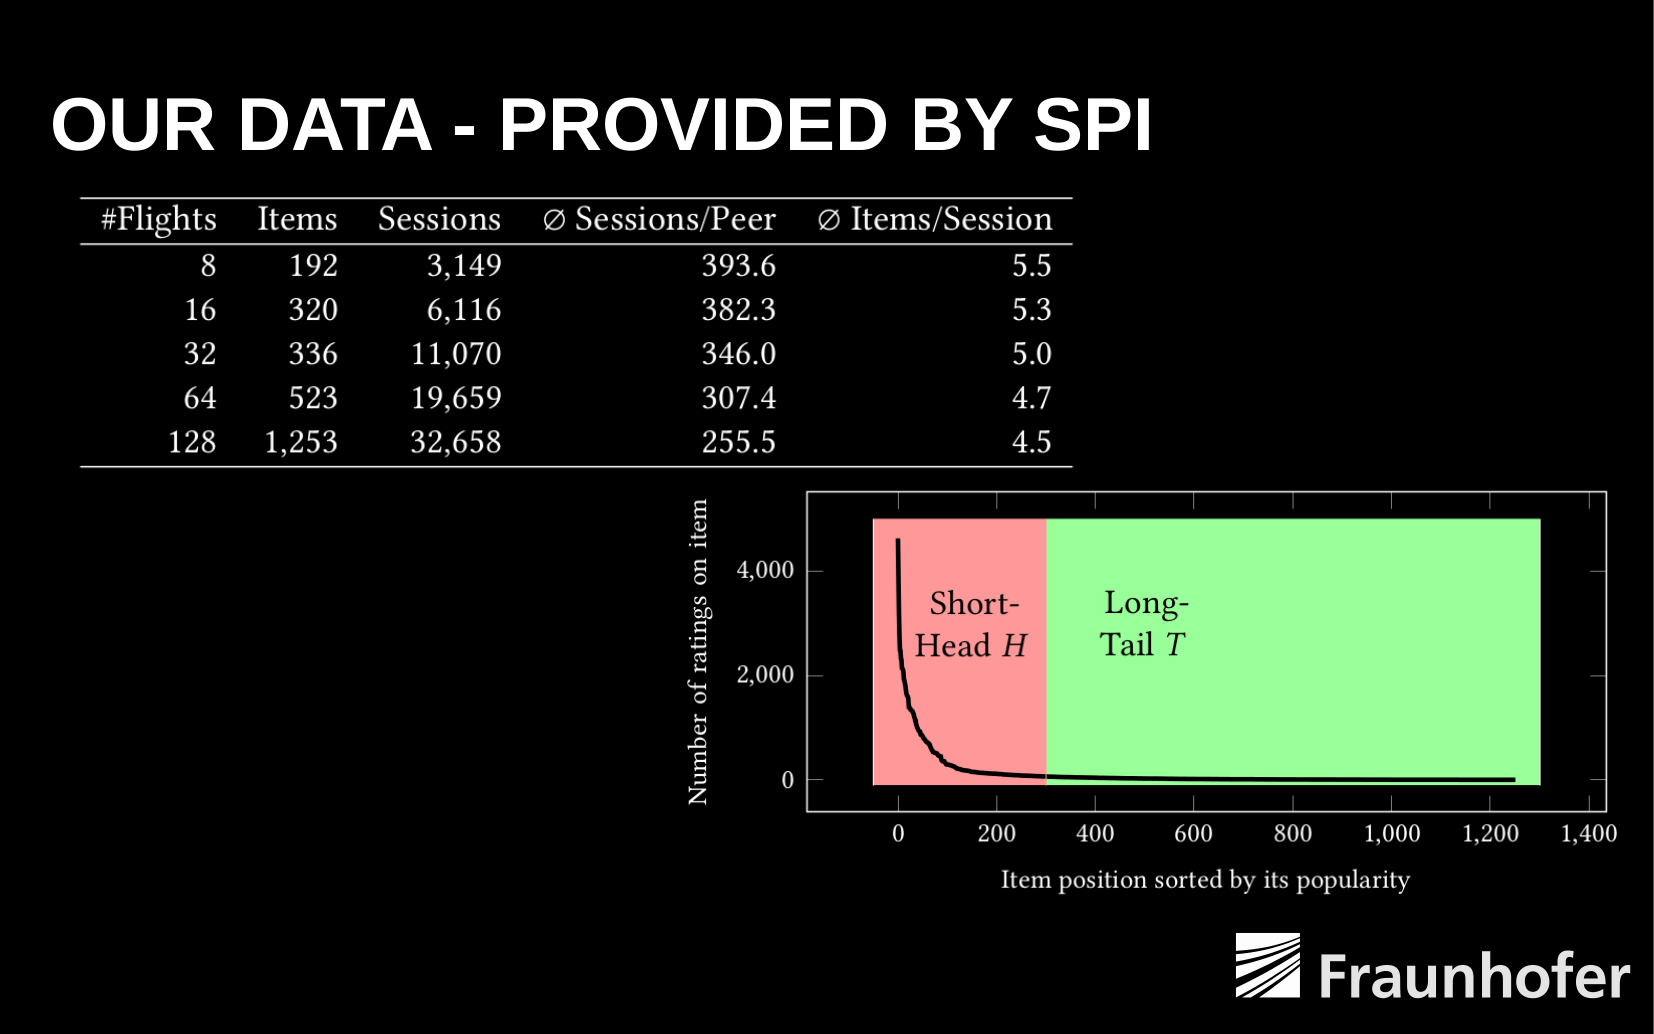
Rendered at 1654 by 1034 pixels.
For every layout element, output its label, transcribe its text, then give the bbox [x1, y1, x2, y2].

title OUR DATA - PROVIDED BY SPI [49, 34, 1613, 207]
picture [67, 174, 1641, 1000]
